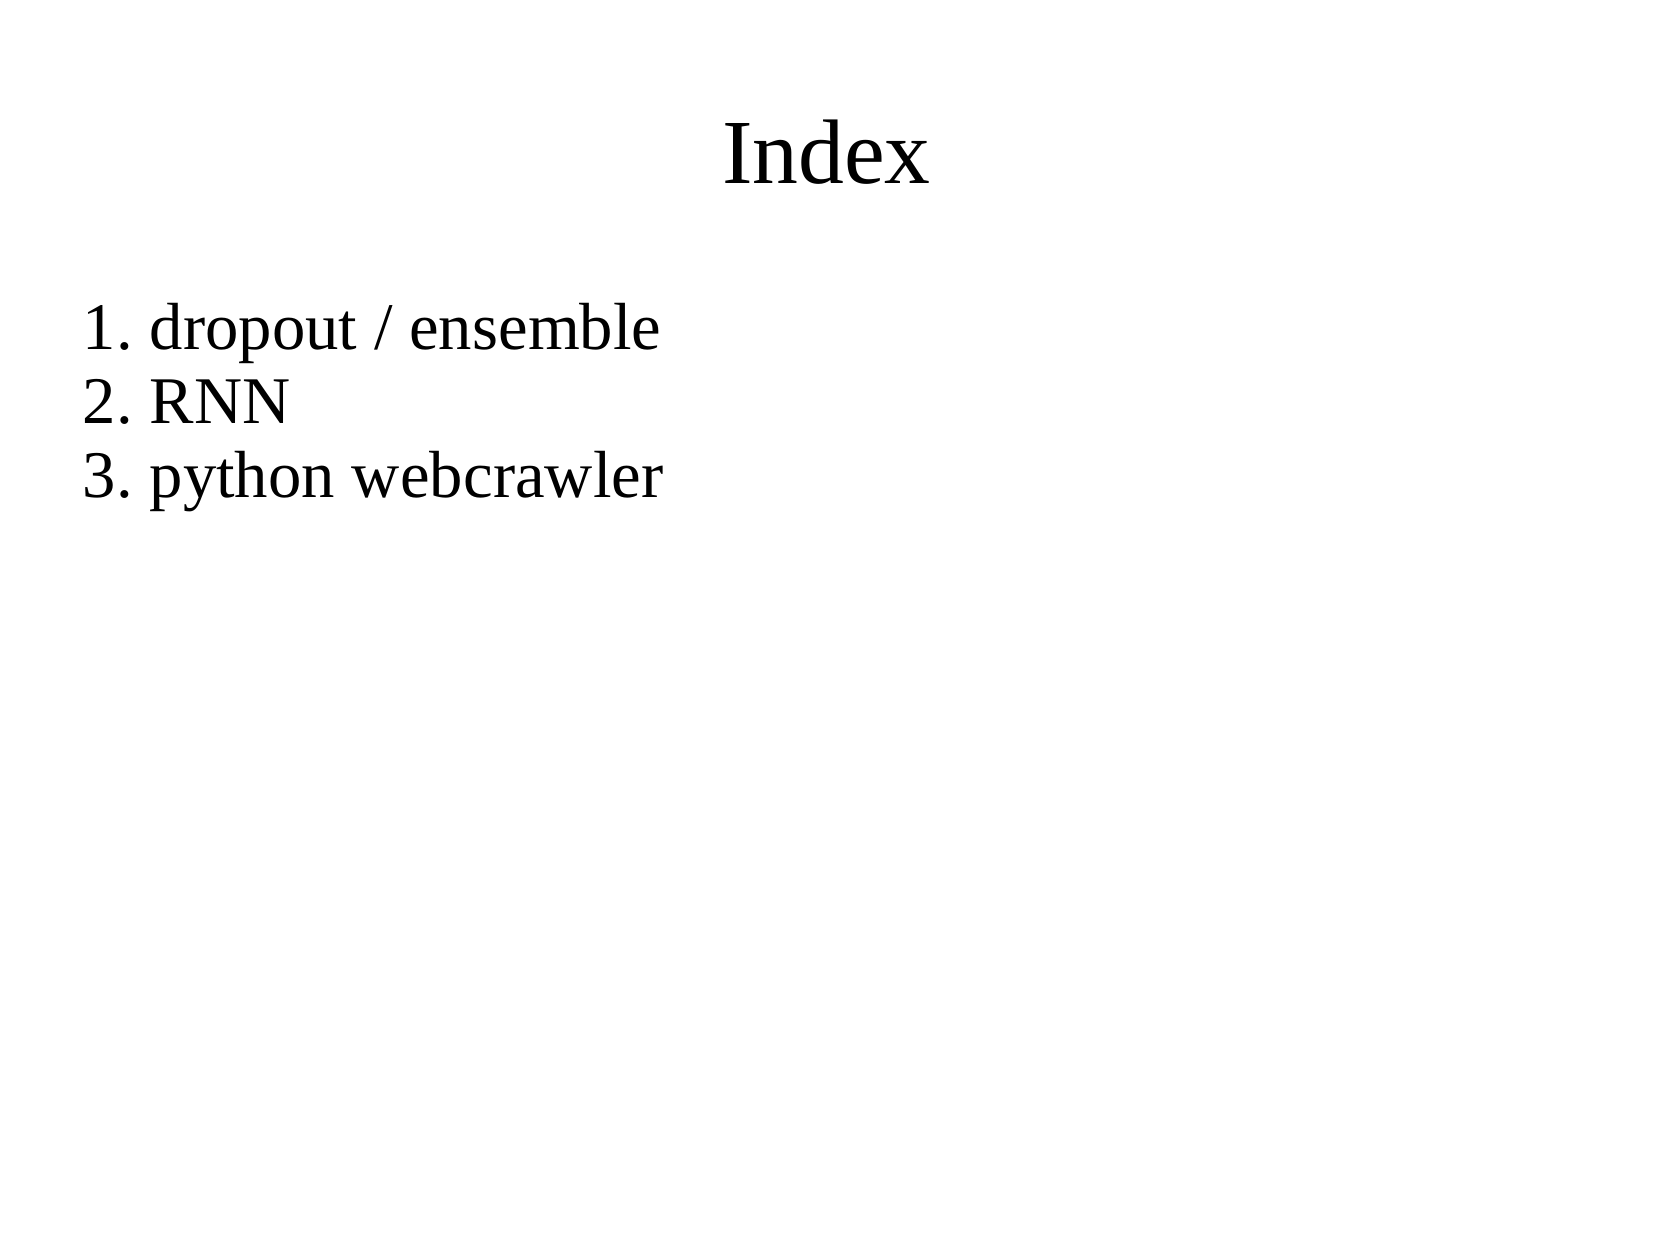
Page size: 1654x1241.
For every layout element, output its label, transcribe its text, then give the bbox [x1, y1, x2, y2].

subtitle 1. dropout / ensemble 2. RNN 3. python webcrawler [82, 290, 1571, 1010]
title Index [82, 49, 1571, 257]
